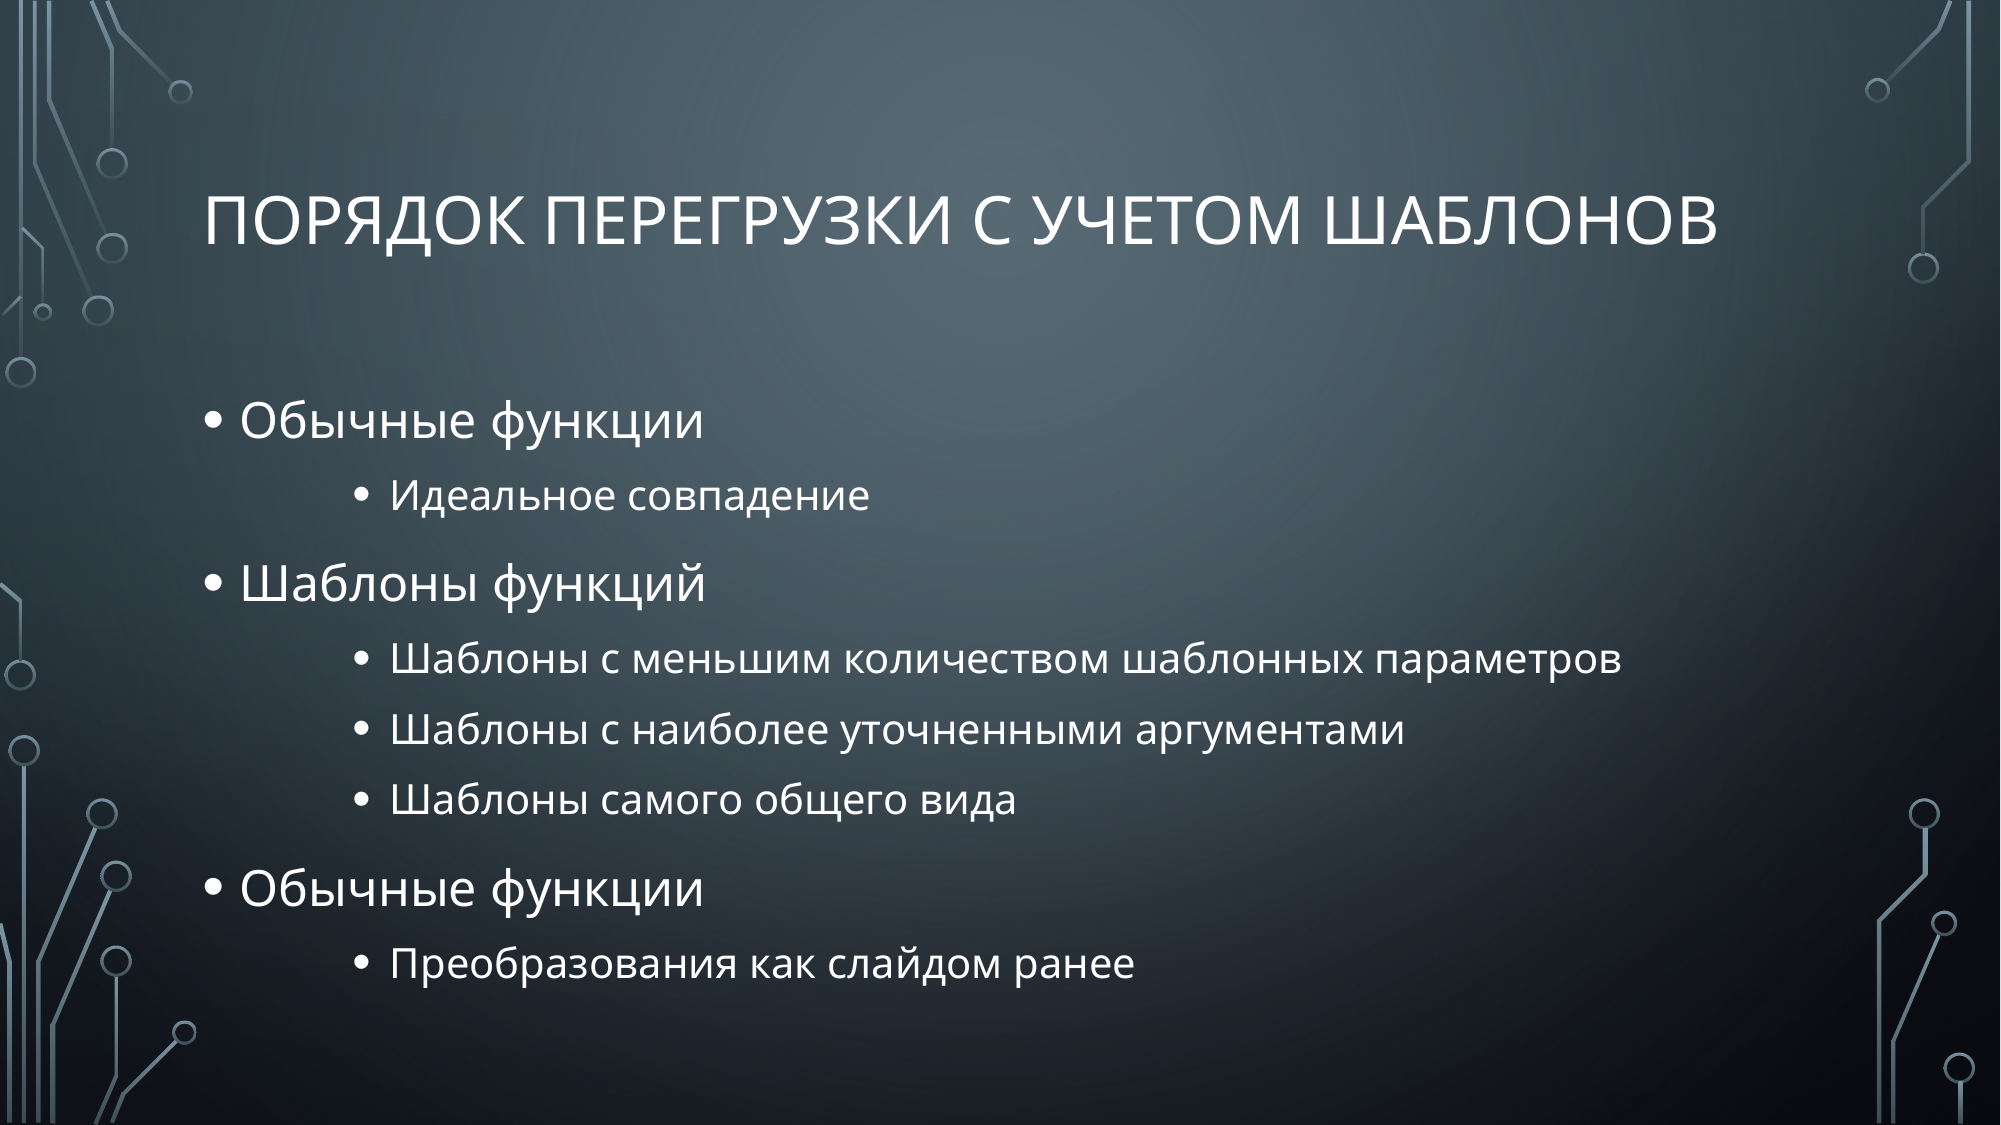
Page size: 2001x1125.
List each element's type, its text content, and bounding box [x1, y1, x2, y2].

list Обычные функции Идеальное совпадение Шаблоны функций Шаблоны с меньшим количеством шаблонных параметров Шаблоны с наиболее уточненными аргументами Шаблоны самого общего вида Обычные функции Преобразования как слайдом ранее [187, 369, 1813, 1103]
title Порядок перегрузки с учетом шаблонов [187, 101, 1813, 344]
